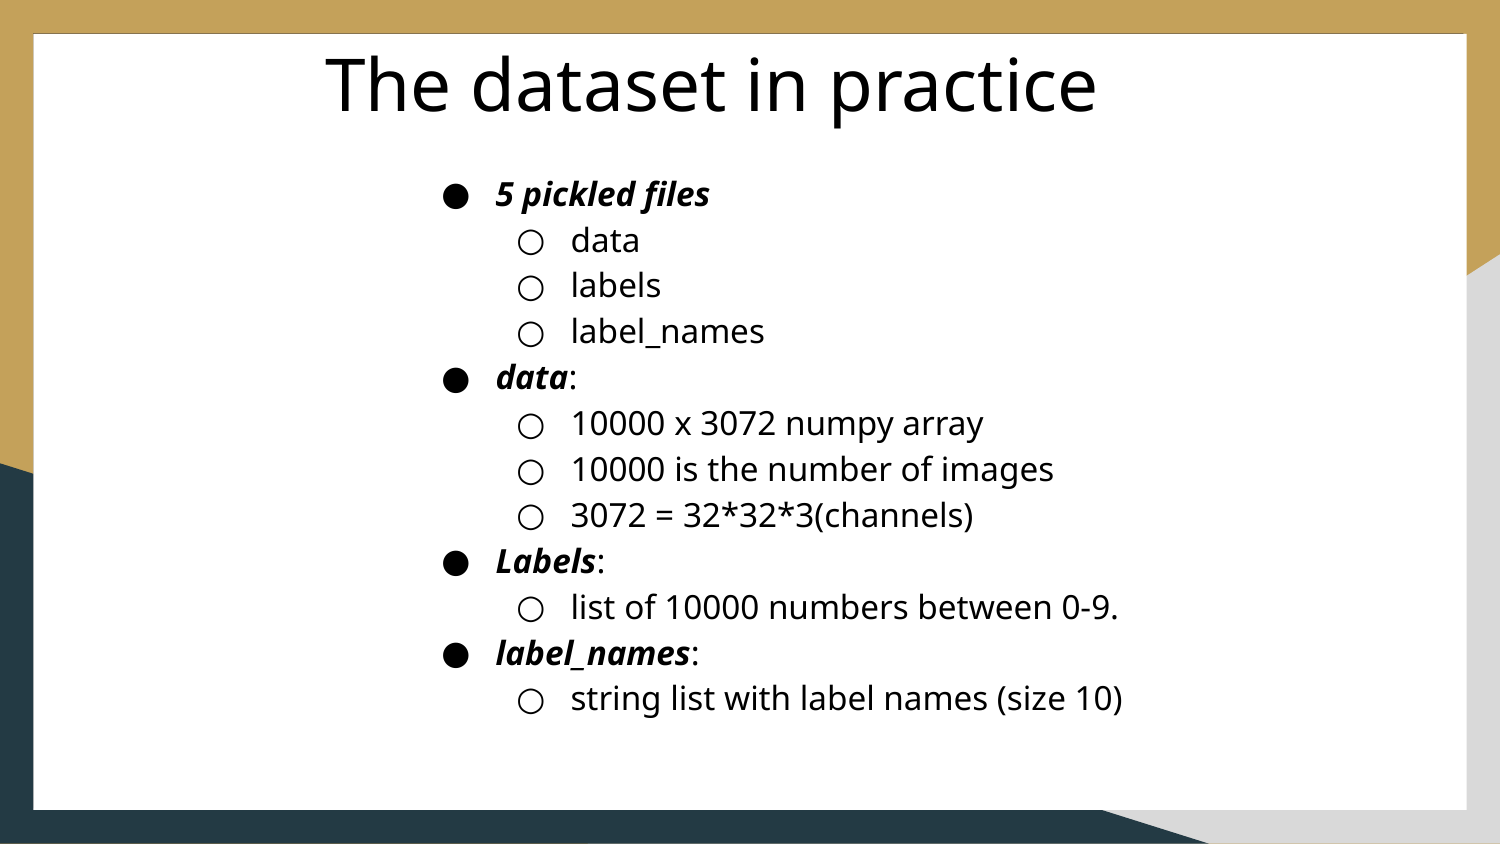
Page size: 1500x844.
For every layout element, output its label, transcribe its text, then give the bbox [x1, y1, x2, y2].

title The dataset in practice [252, 23, 1173, 127]
list 5 pickled files data labels label_names data: 10000 x 3072 numpy array 10000 is the number of images 3072 = 32*32*3(channels) Labels: list of 10000 numbers between 0-9. label_names: string list with label names (size 10) [405, 151, 1161, 784]
